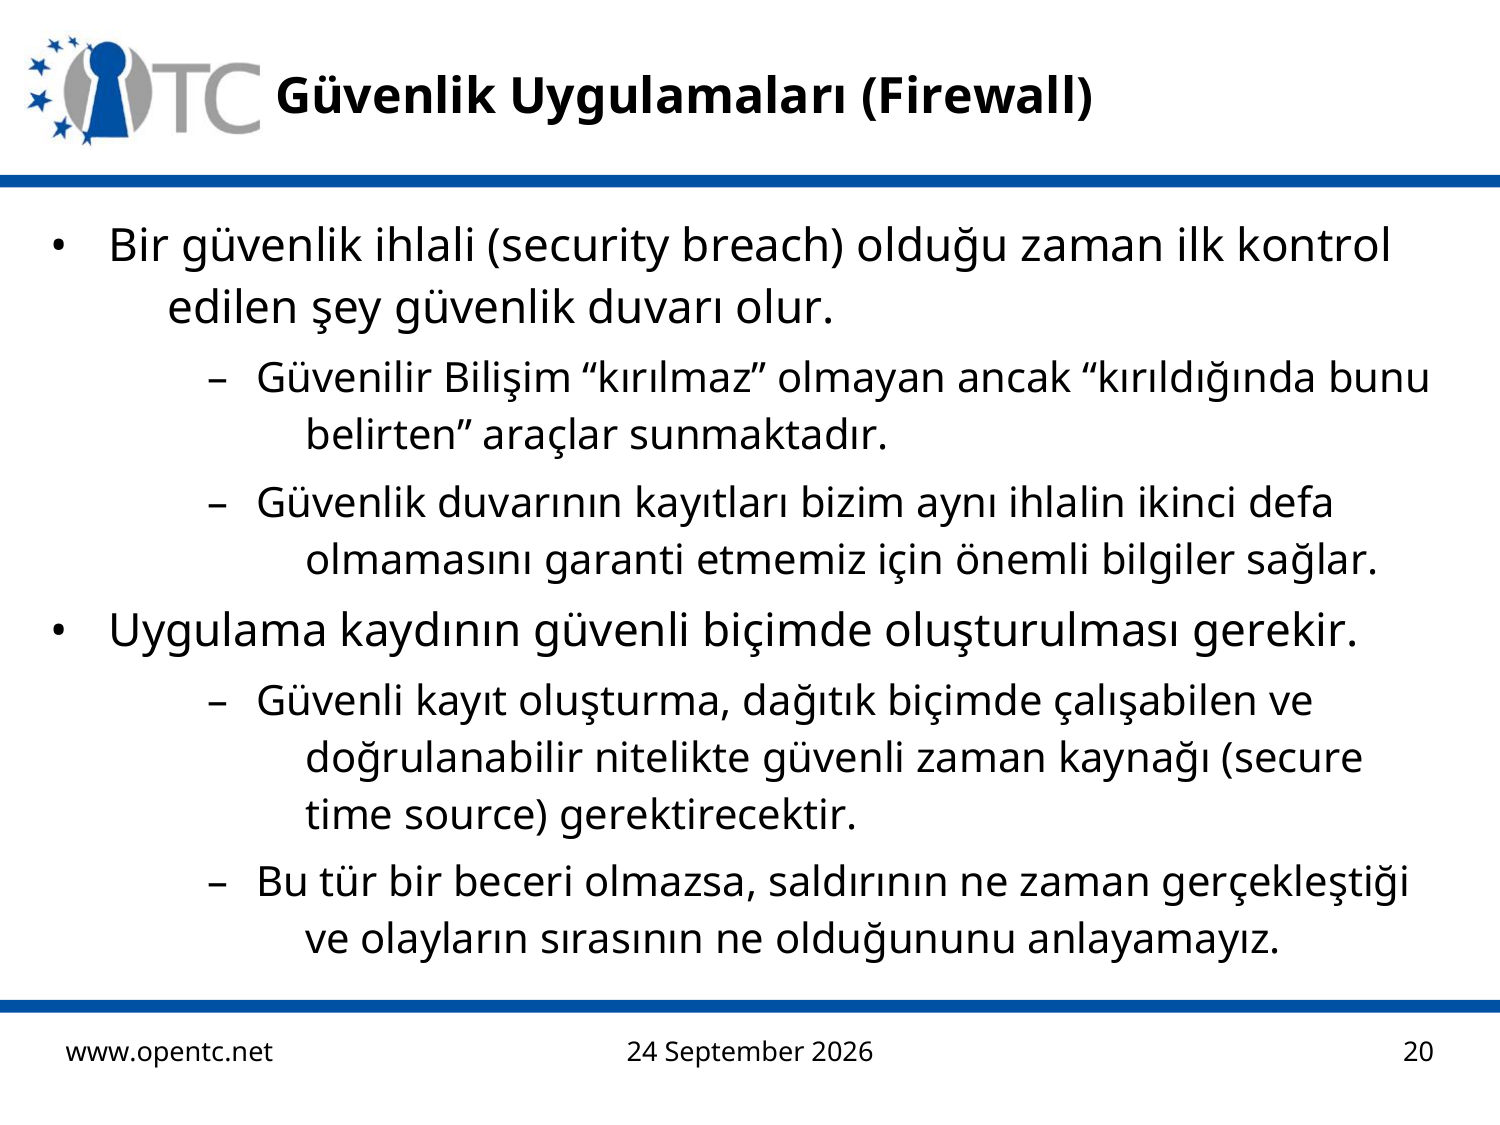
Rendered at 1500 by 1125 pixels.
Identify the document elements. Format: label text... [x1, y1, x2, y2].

picture [24, 30, 263, 150]
list Bir güvenlik ihlali (security breach) olduğu zaman ilk kontrol edilen şey güvenlik duvarı olur. Güvenilir Bilişim “kırılmaz” olmayan ancak “kırıldığında bunu belirten” araçlar sunmaktadır. Güvenlik duvarının kayıtları bizim aynı ihlalin ikinci defa olmamasını garanti etmemiz için önemli bilgiler sağlar. Uygulama kaydının güvenli biçimde oluşturulması gerekir. Güvenli kayıt oluşturma, dağıtık biçimde çalışabilen ve doğrulanabilir nitelikte güvenli zaman kaynağı (secure time source) gerektirecektir. Bu tür bir beceri olmazsa, saldırının ne zaman gerçekleştiği ve olayların sırasının ne olduğununu anlayamayız. [50, 212, 1450, 905]
title Güvenlik Uygulamaları (Firewall) [275, 7, 1450, 181]
